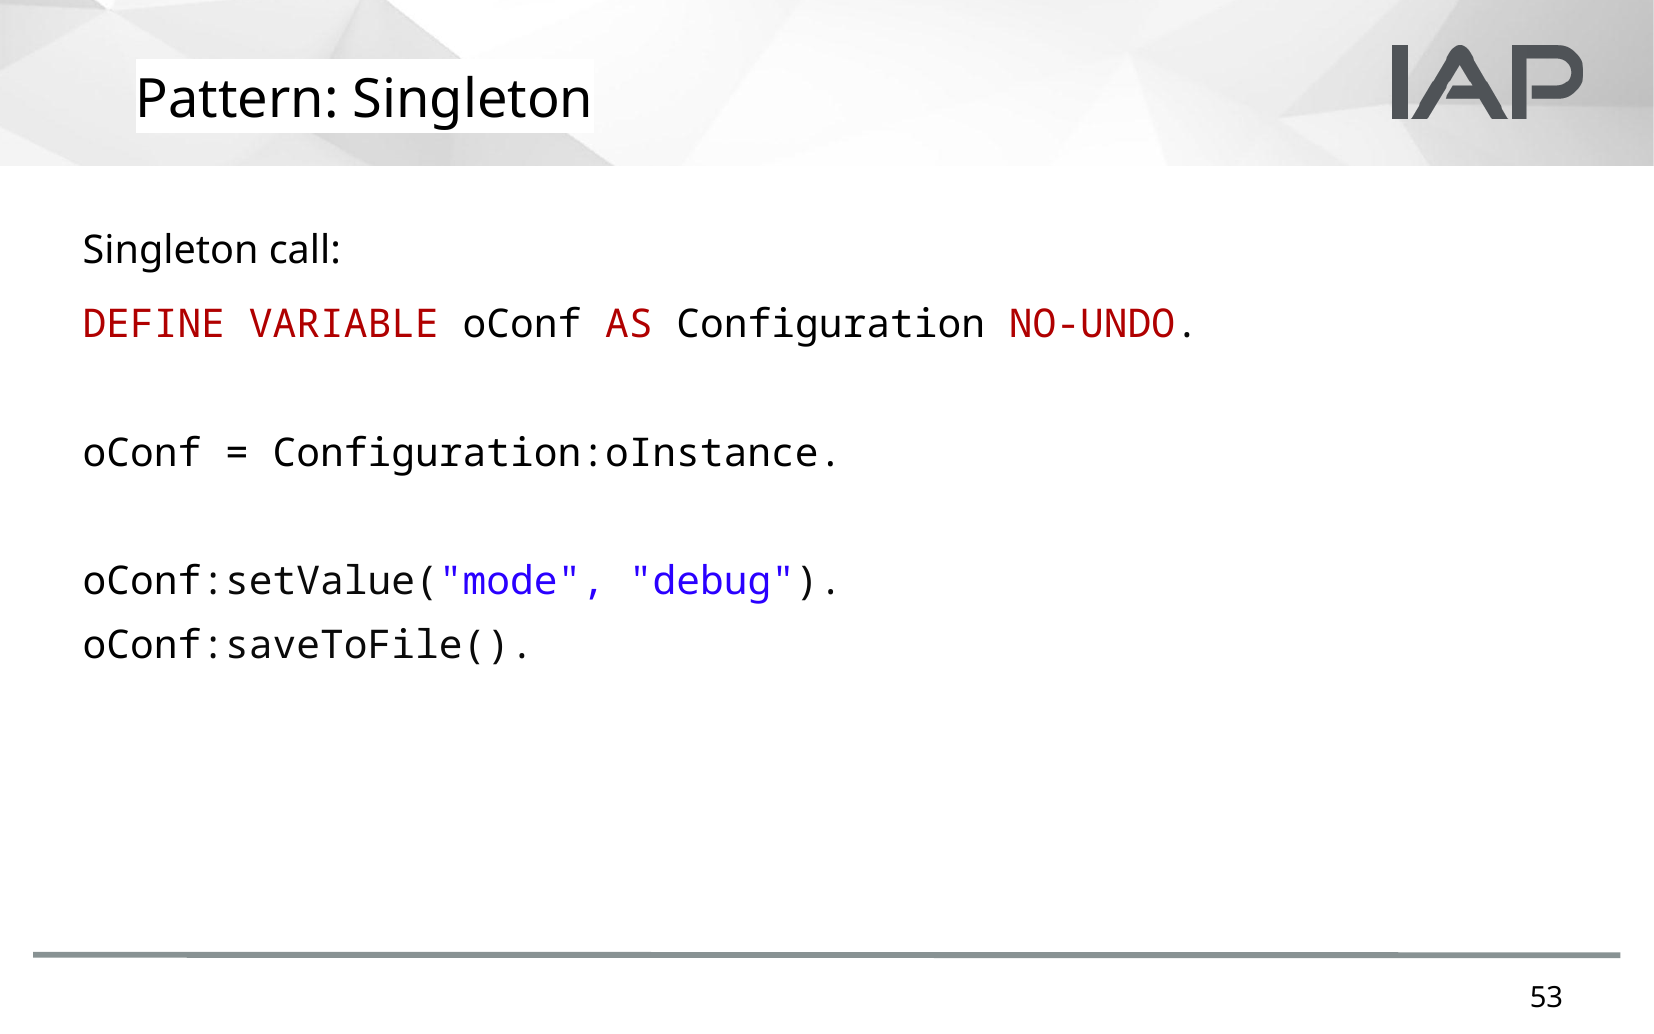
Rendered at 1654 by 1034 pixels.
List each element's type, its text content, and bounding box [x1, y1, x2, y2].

list DEFINE VARIABLE oConf AS Configuration NO-UNDO. oConf = Configuration:oInstance. oConf:setValue("mode", "debug"). oConf:saveToFile(). [82, 295, 1571, 915]
title Pattern: Singleton [135, 41, 1264, 152]
list Singleton call: [82, 221, 1571, 295]
picture [0, 0, 1654, 166]
